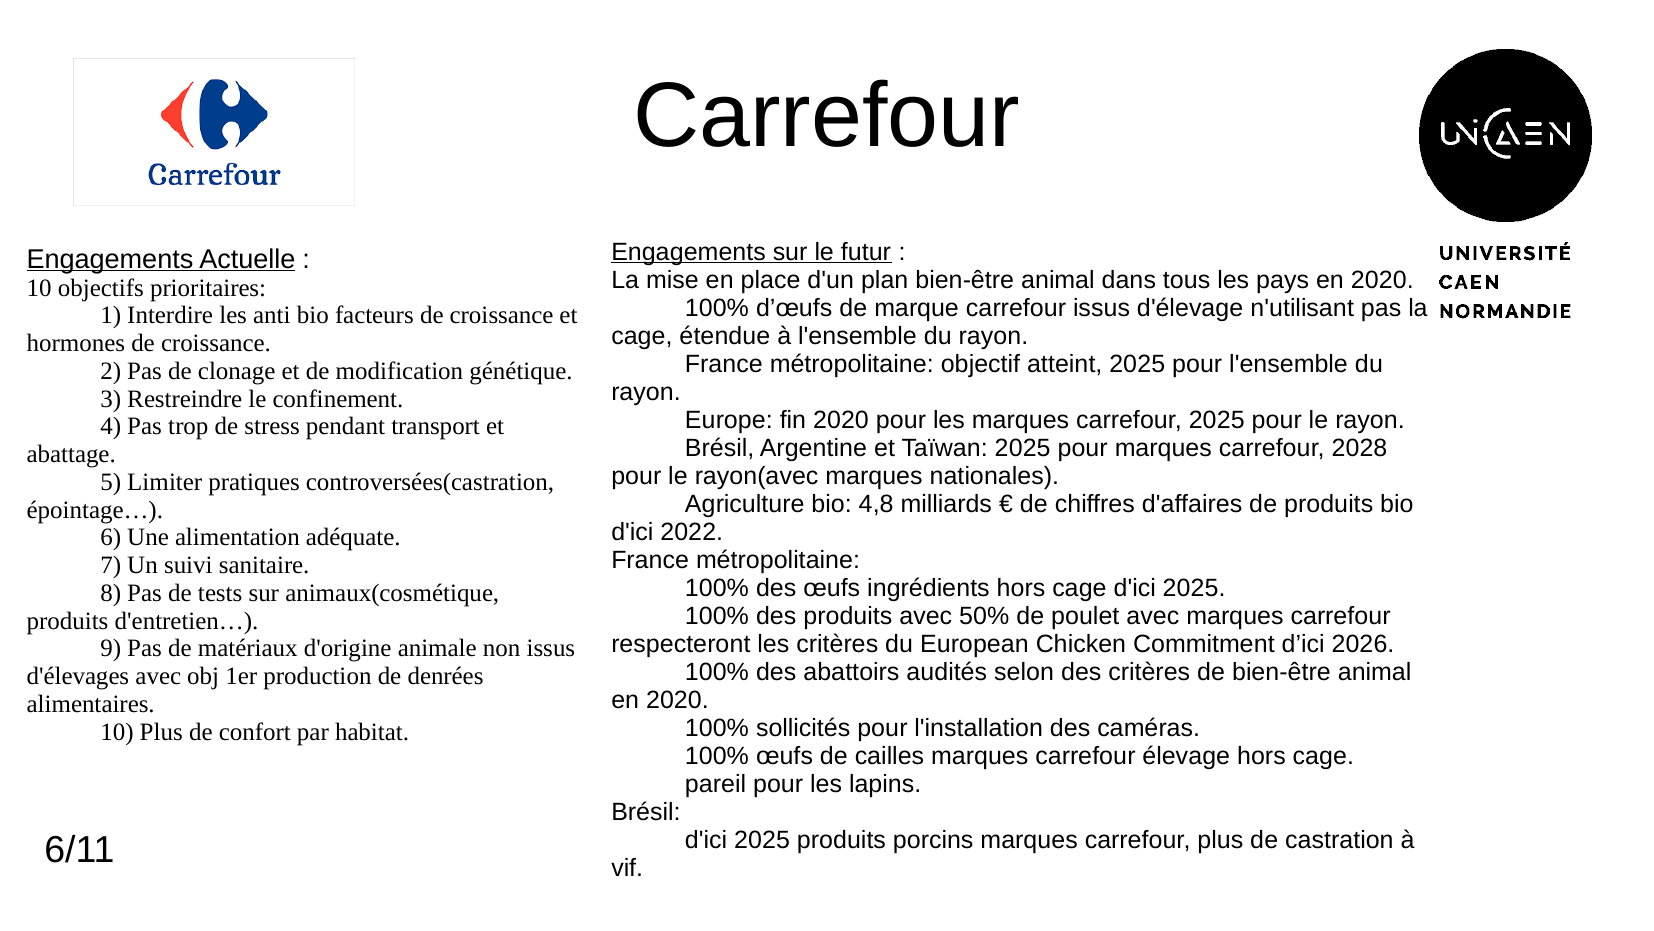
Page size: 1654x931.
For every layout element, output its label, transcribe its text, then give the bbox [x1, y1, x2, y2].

title Carrefour [82, 37, 1571, 193]
text_box Engagements Actuelle : 10 objectifs prioritaires: 1) Interdire les anti bio facteurs de croissance et hormones de croissance. 2) Pas de clonage et de modification génétique. 3) Restreindre le confinement. 4) Pas trop de stress pendant transport et abattage. 5) Limiter pratiques controversées(castration, épointage…). 6) Une alimentation adéquate. 7) Un suivi sanitaire. 8) Pas de tests sur animaux(cosmétique, produits d'entretien…). 9) Pas de matériaux d'origine animale non issus d'élevages avec obj 1er production de denrées alimentaires. 10) Plus de confort par habitat. [11, 236, 596, 754]
picture [1417, 43, 1594, 325]
text_box Engagements sur le futur : La mise en place d'un plan bien-être animal dans tous les pays en 2020. 100% d’œufs de marque carrefour issus d'élevage n'utilisant pas la cage, étendue à l'ensemble du rayon. France métropolitaine: objectif atteint, 2025 pour l'ensemble du rayon. Europe: fin 2020 pour les marques carrefour, 2025 pour le rayon. Brésil, Argentine et Taïwan: 2025 pour marques carrefour, 2028 pour le rayon(avec marques nationales). Agriculture bio: 4,8 milliards € de chiffres d'affaires de produits bio d'ici 2022. France métropolitaine: 100% des œufs ingrédients hors cage d'ici 2025. 100% des produits avec 50% de poulet avec marques carrefour respecteront les critères du European Chicken Commitment d’ici 2026. 100% des abattoirs audités selon des critères de bien-être animal en 2020. 100% sollicités pour l'installation des caméras. 100% œufs de cailles marques carrefour élevage hors cage. pareil pour les lapins. Brésil: d'ici 2025 produits porcins marques carrefour, plus de castration à vif. [596, 230, 1453, 903]
picture [73, 58, 355, 206]
text_box <numéro>/11 [29, 820, 178, 920]
